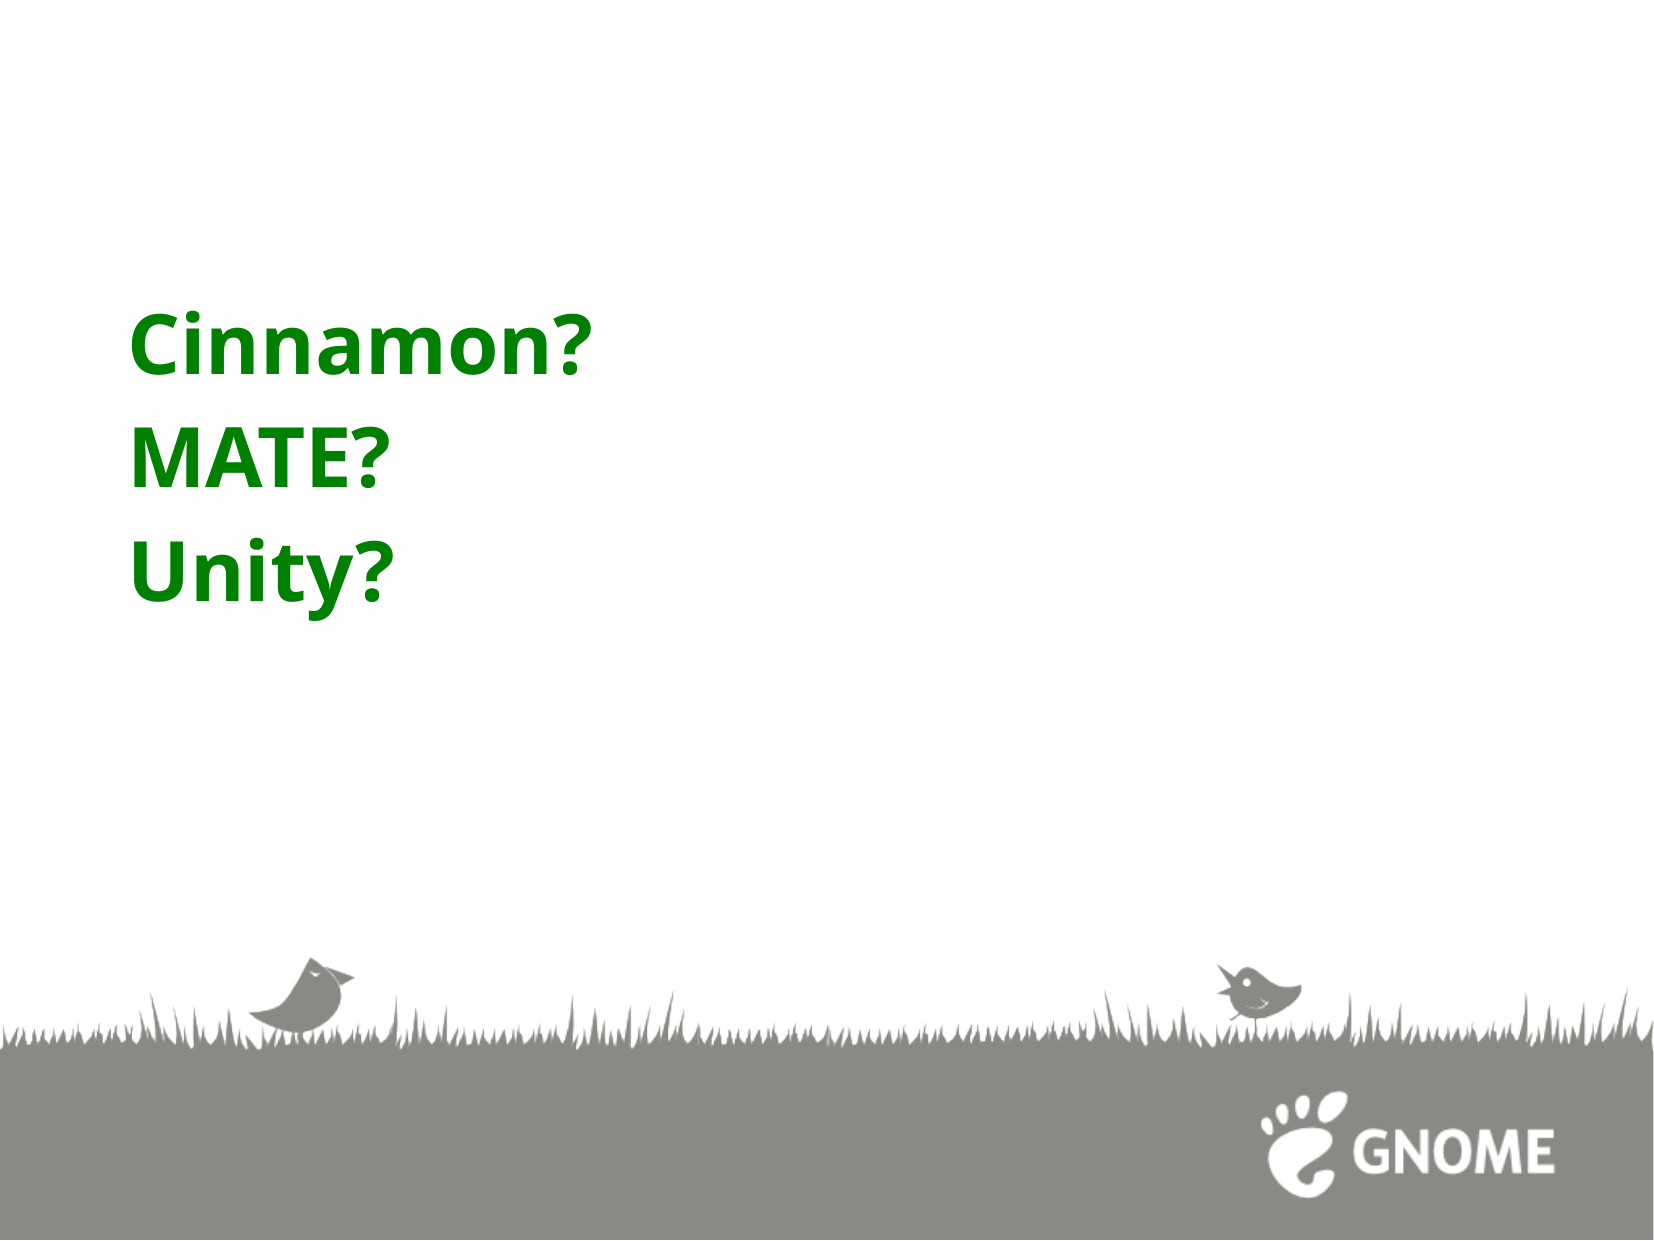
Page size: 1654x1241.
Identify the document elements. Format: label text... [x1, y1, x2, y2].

text_box Cinnamon? MATE? Unity? [112, 277, 1276, 628]
picture [0, 0, 1654, 1241]
